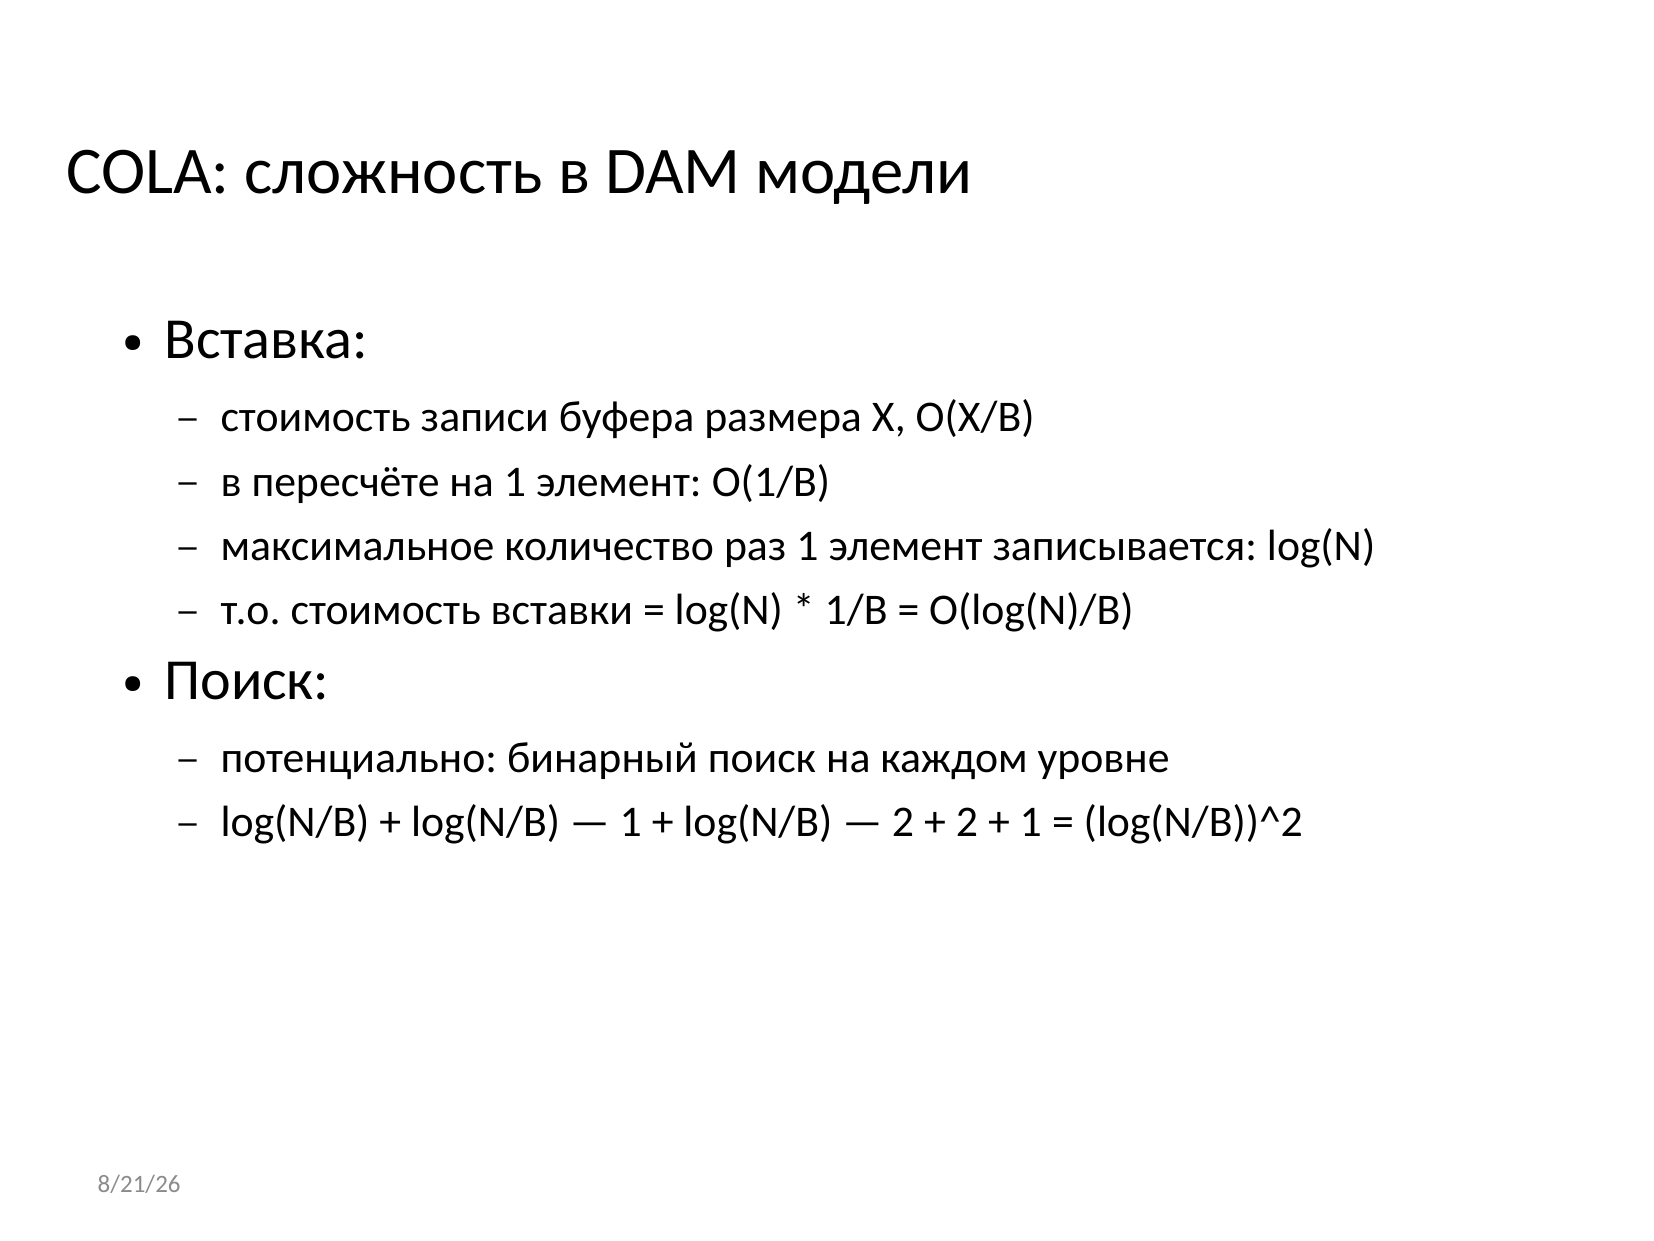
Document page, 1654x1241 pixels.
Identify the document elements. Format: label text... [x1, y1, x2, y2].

title COLA: сложность в DAM модели [66, 99, 1555, 255]
list Вставка: стоимость записи буфера размера X, O(X/B) в пересчёте на 1 элемент: O(1/B) максимальное количество раз 1 элемент записывается: log(N) т.о. стоимость вставки = log(N) * 1/B = O(log(N)/B) Поиск: потенциально: бинарный поиск на каждом уровне log(N/B) + log(N/B) — 1 + log(N/B) — 2 + 2 + 1 = (log(N/B))^2 [108, 315, 1564, 856]
